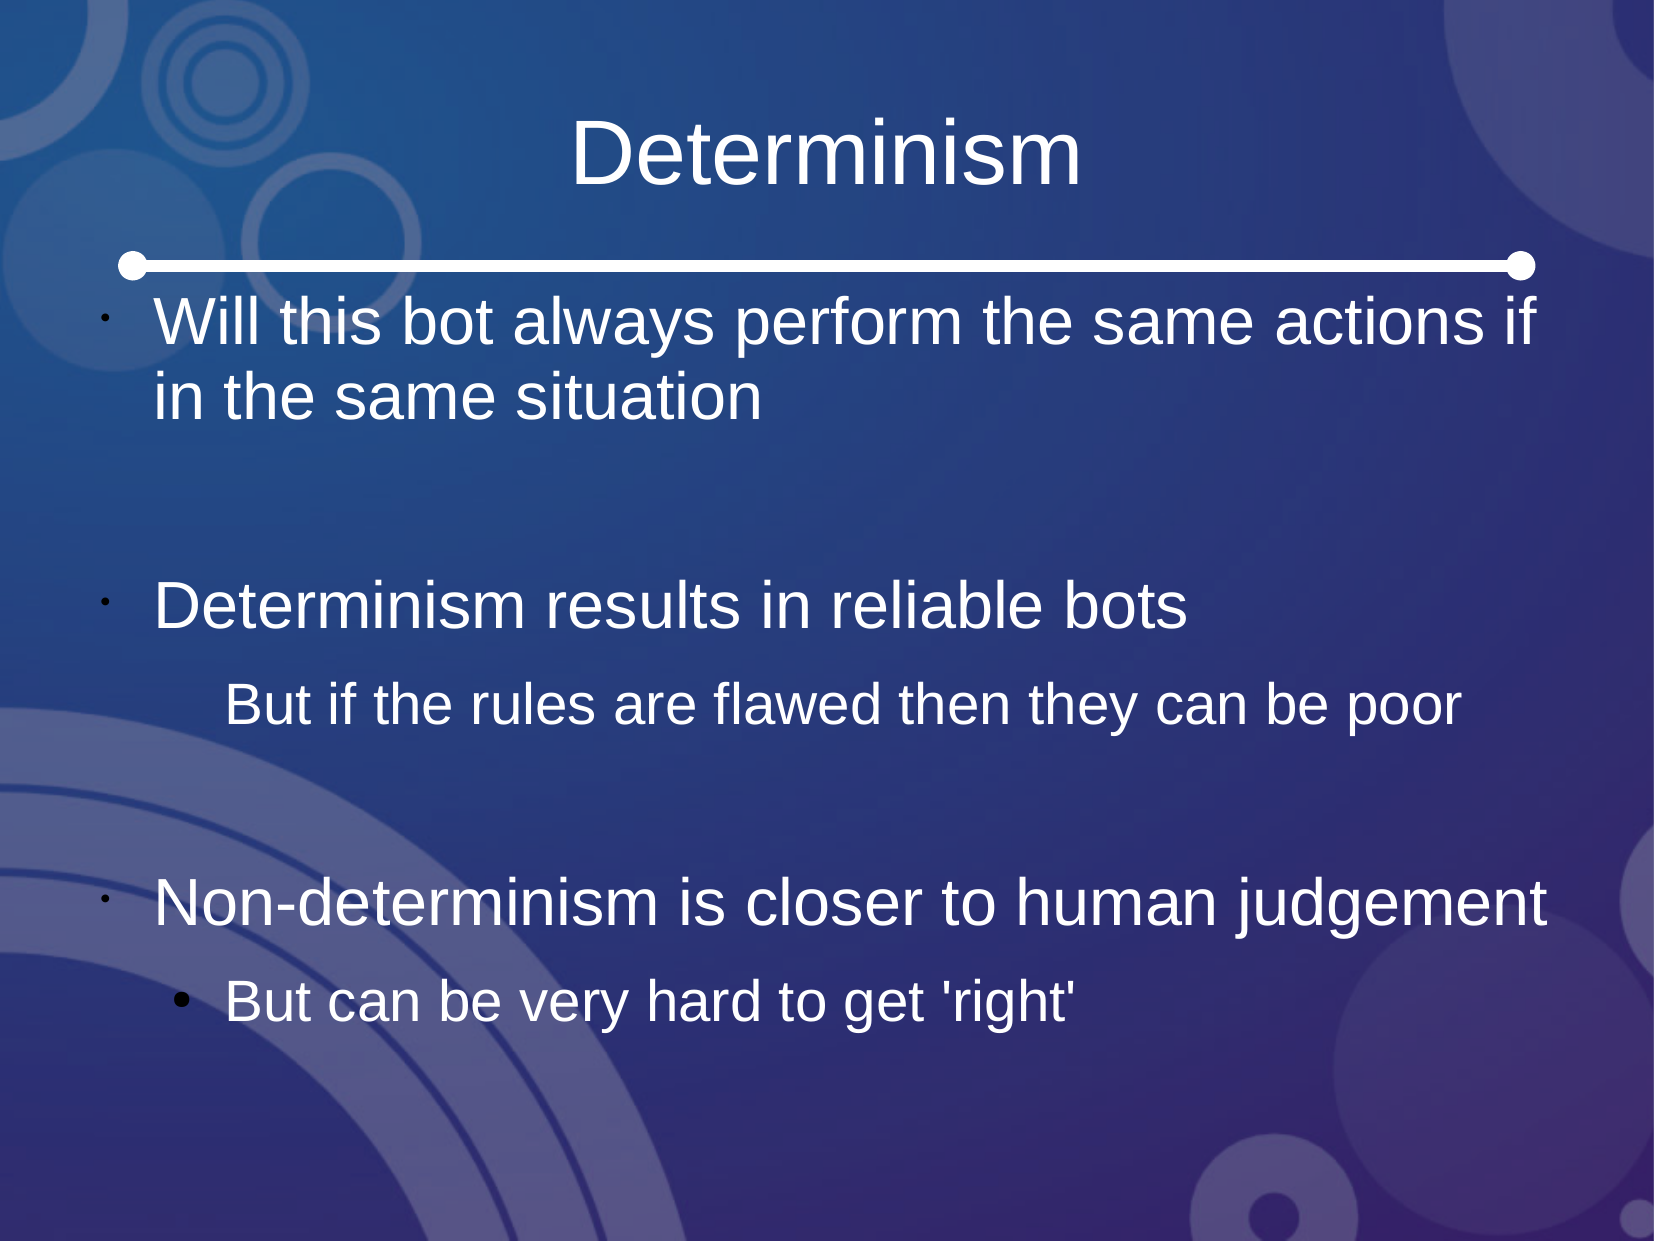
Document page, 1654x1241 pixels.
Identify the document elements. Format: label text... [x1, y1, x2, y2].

title Determinism [82, 56, 1571, 250]
list Will this bot always perform the same actions if in the same situation Determinism results in reliable bots But if the rules are flawed then they can be poor Non-determinism is closer to human judgement But can be very hard to get 'right' [82, 284, 1571, 1088]
